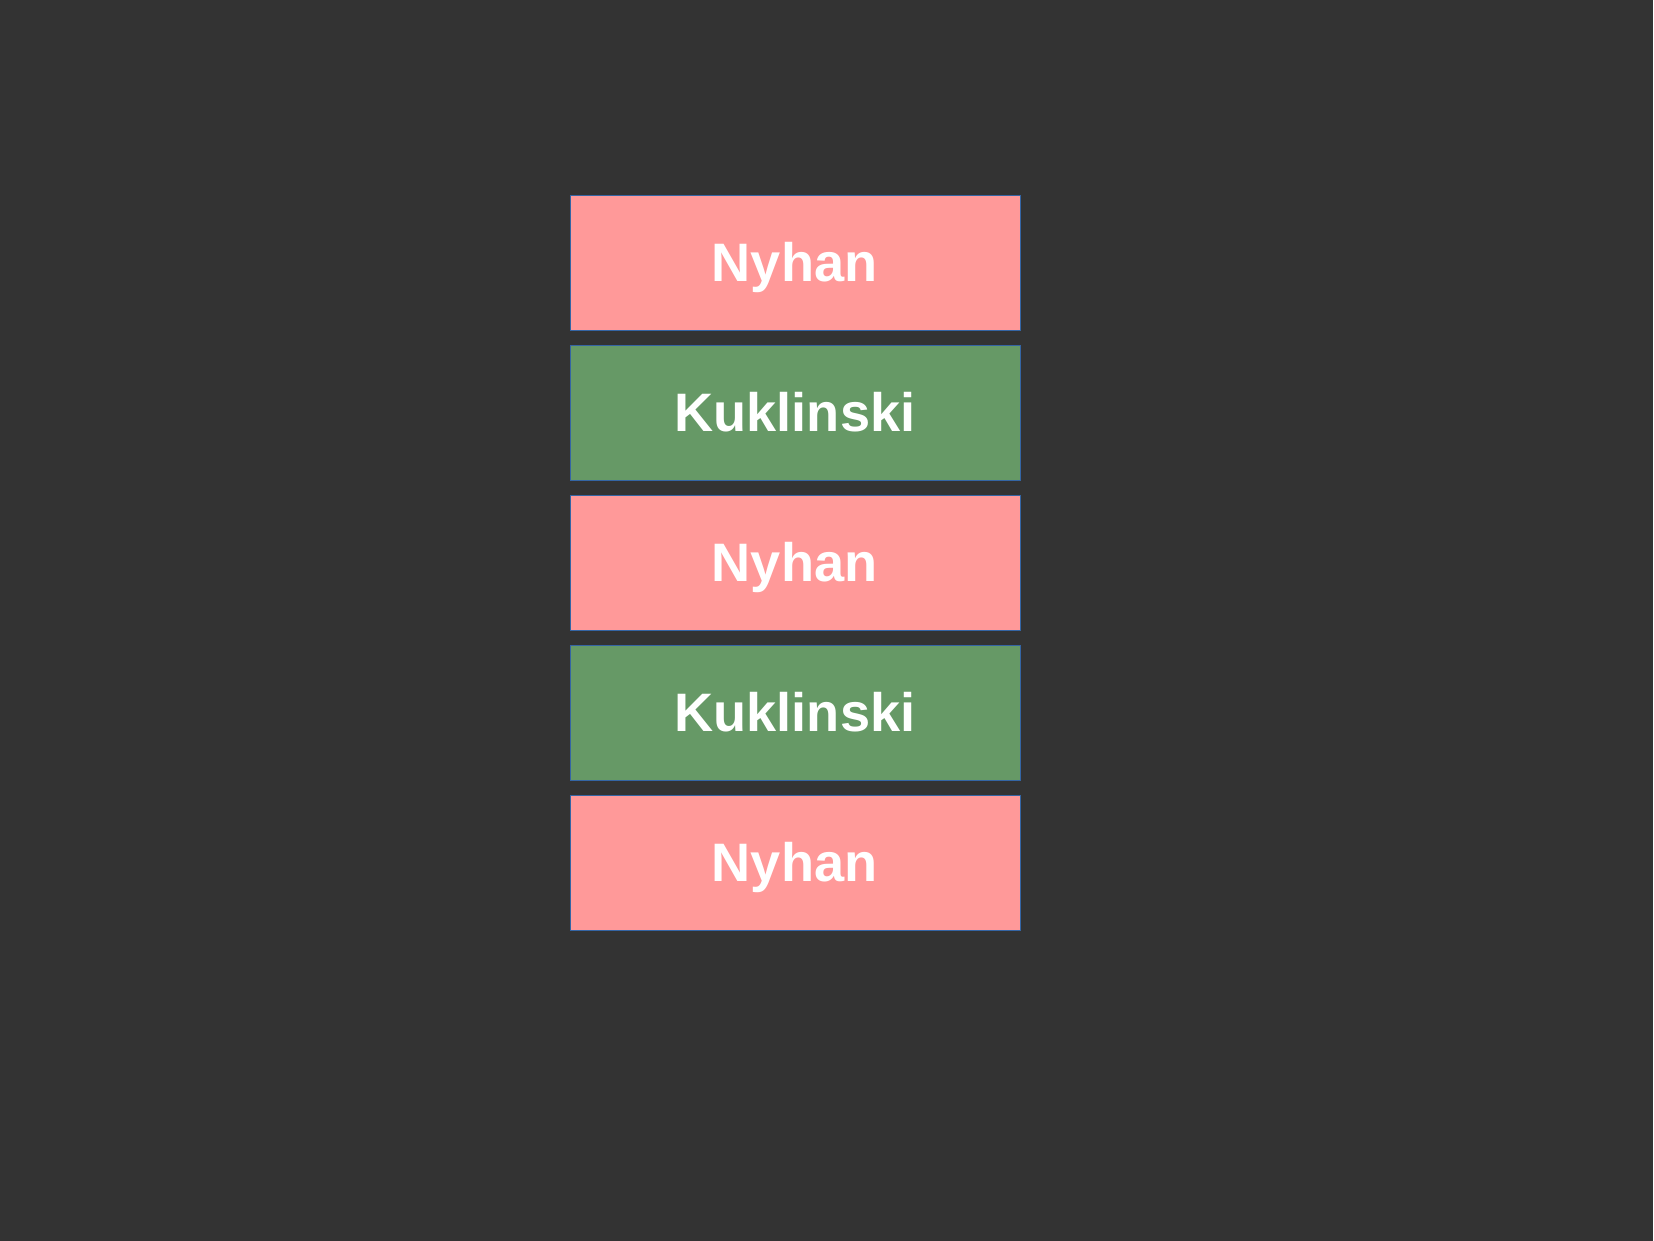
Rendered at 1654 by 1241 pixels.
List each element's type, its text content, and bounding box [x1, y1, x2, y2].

text_box Kuklinski [570, 345, 1021, 481]
text_box Nyhan [570, 495, 1021, 631]
text_box Nyhan [570, 795, 1021, 931]
text_box Kuklinski [570, 645, 1021, 781]
text_box Nyhan [570, 195, 1021, 331]
